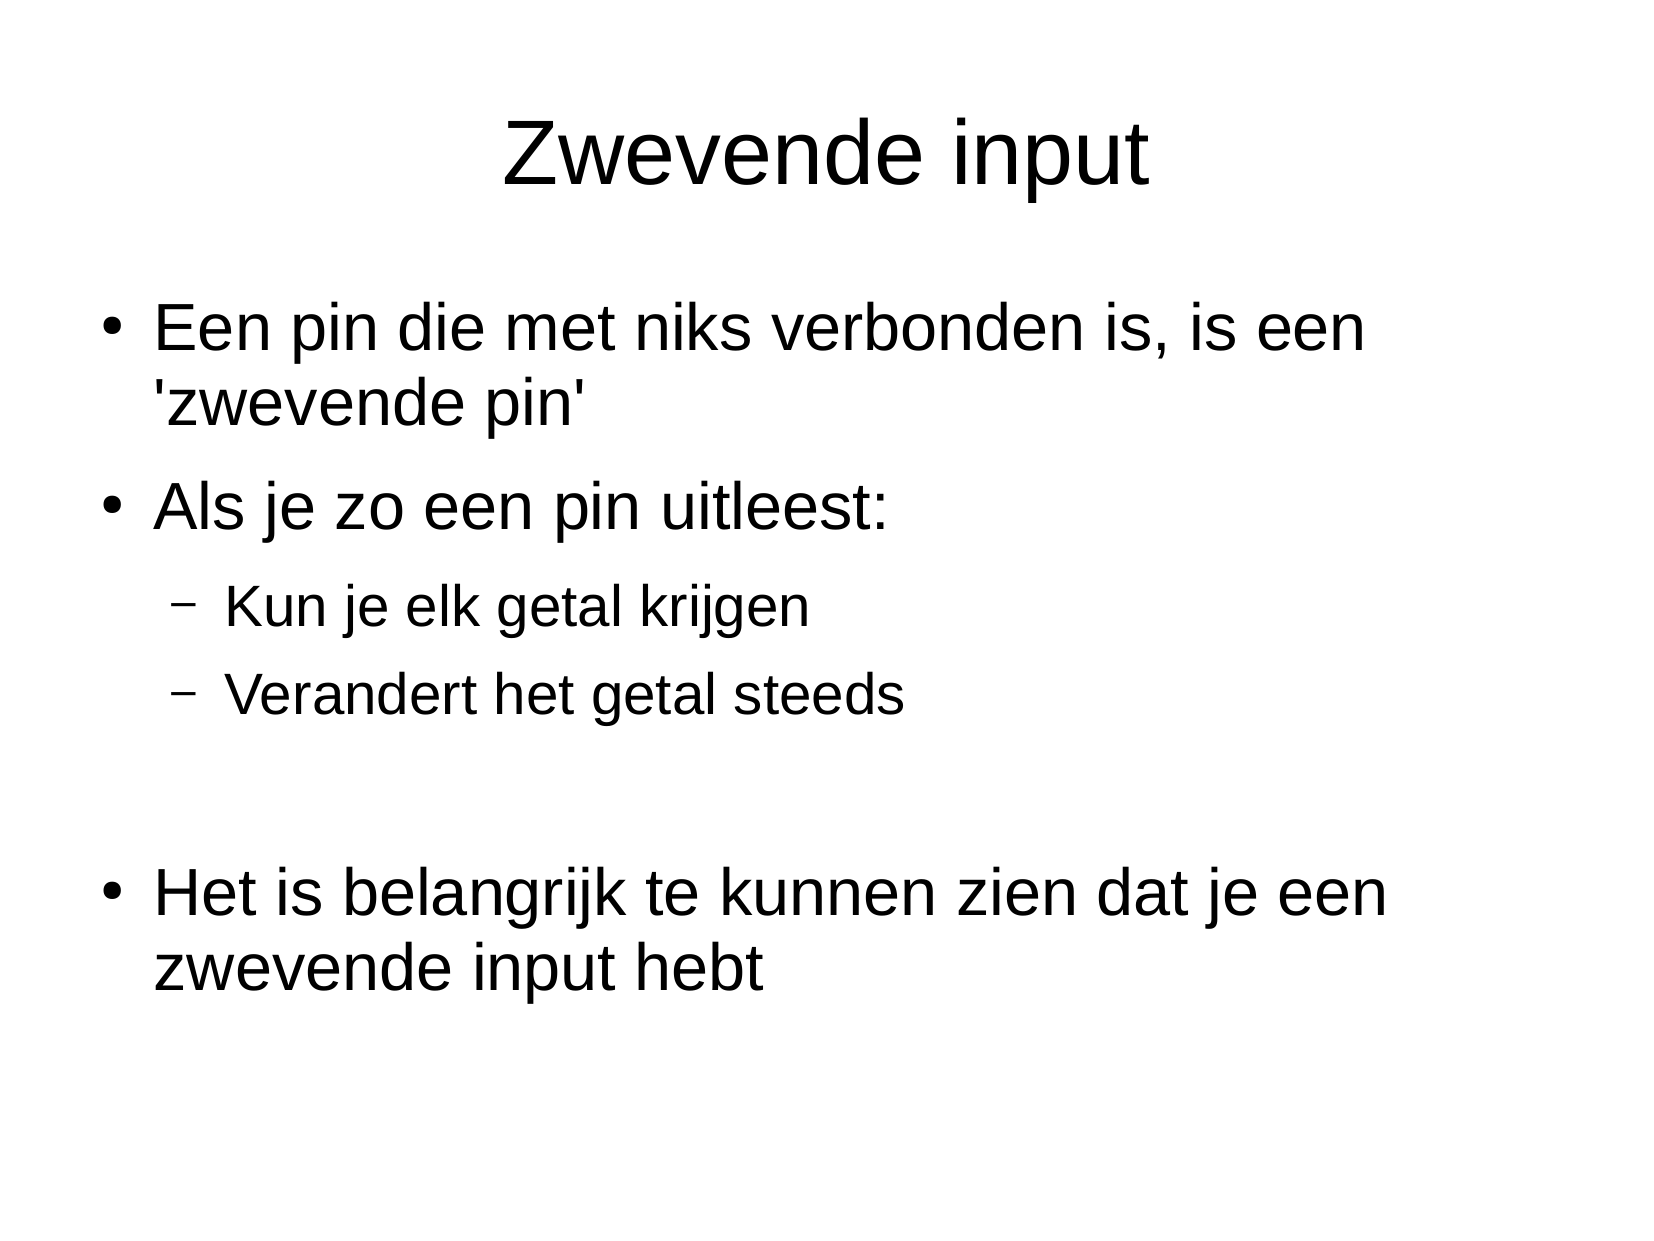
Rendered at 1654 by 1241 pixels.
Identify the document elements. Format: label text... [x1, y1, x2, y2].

title Zwevende input [82, 49, 1571, 257]
list Een pin die met niks verbonden is, is een 'zwevende pin' Als je zo een pin uitleest: Kun je elk getal krijgen Verandert het getal steeds Het is belangrijk te kunnen zien dat je een zwevende input hebt [82, 290, 1571, 1010]
